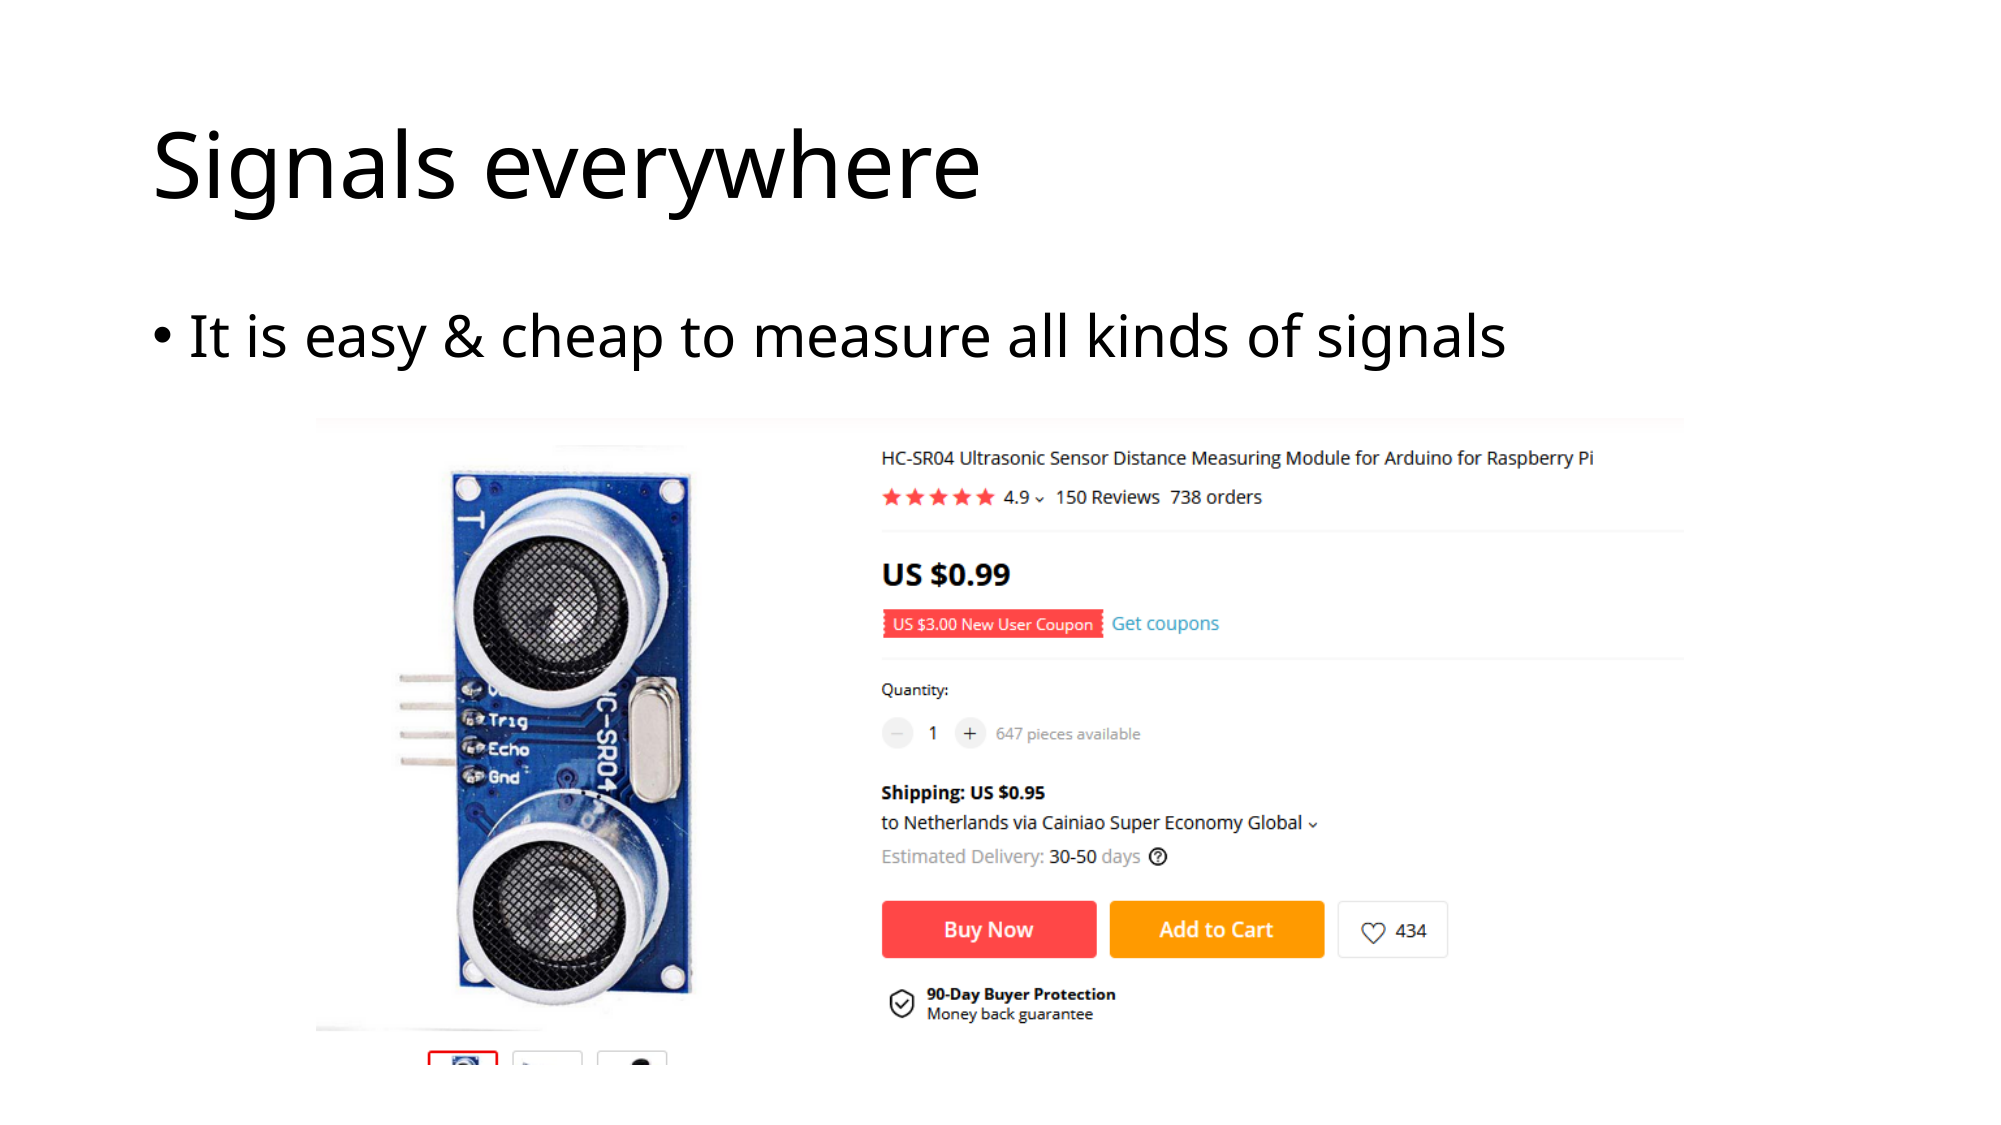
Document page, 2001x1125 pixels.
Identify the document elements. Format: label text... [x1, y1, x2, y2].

title Signals everywhere [137, 59, 1863, 278]
picture [316, 418, 1684, 1065]
list It is easy & cheap to measure all kinds of signals [137, 299, 1863, 1014]
